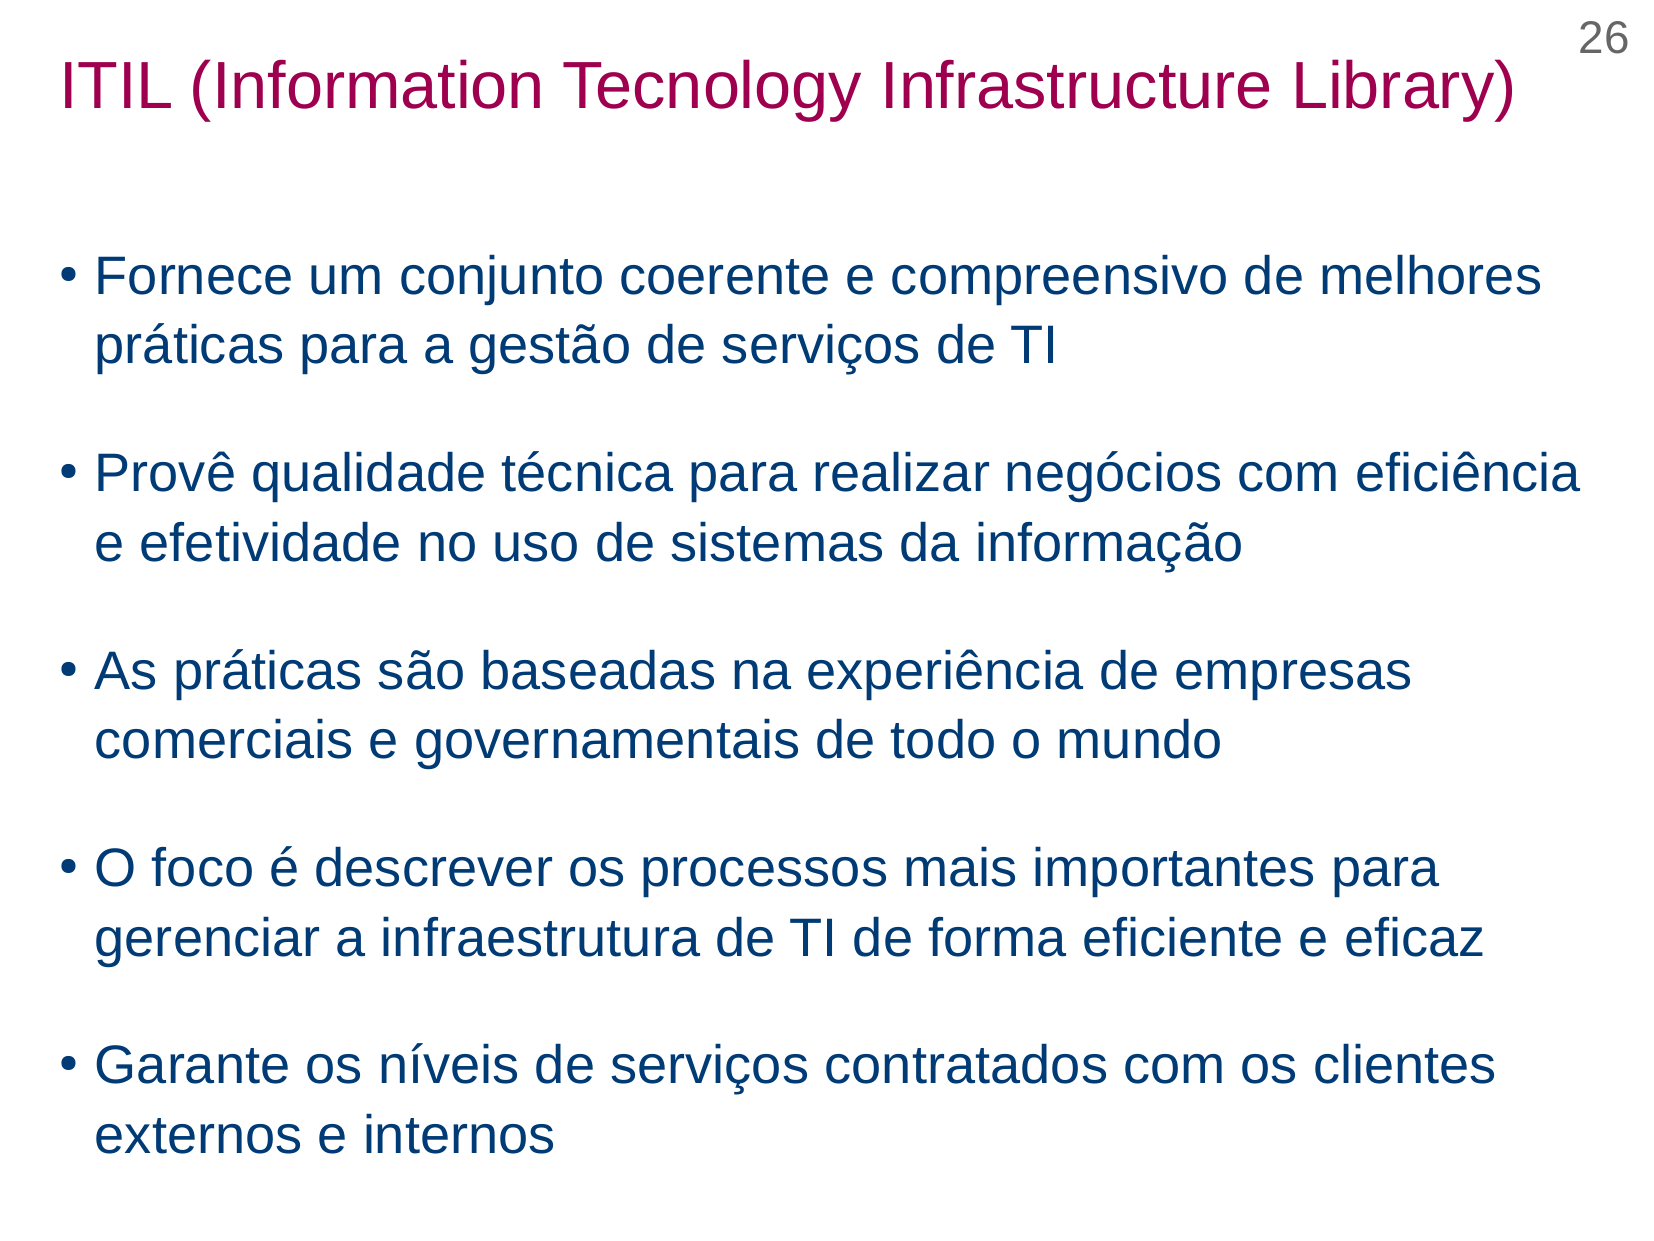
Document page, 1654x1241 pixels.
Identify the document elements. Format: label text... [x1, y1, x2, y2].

list Fornece um conjunto coerente e compreensivo de melhores práticas para a gestão de serviços de TI Provê qualidade técnica para realizar negócios com eficiência e efetividade no uso de sistemas da informação As práticas são baseadas na experiência de empresas comerciais e governamentais de todo o mundo O foco é descrever os processos mais importantes para gerenciar a infraestrutura de TI de forma eficiente e eficaz Garante os níveis de serviços contratados com os clientes externos e internos [59, 236, 1595, 1211]
title ITIL (Information Tecnology Infrastructure Library) [59, 29, 1595, 148]
